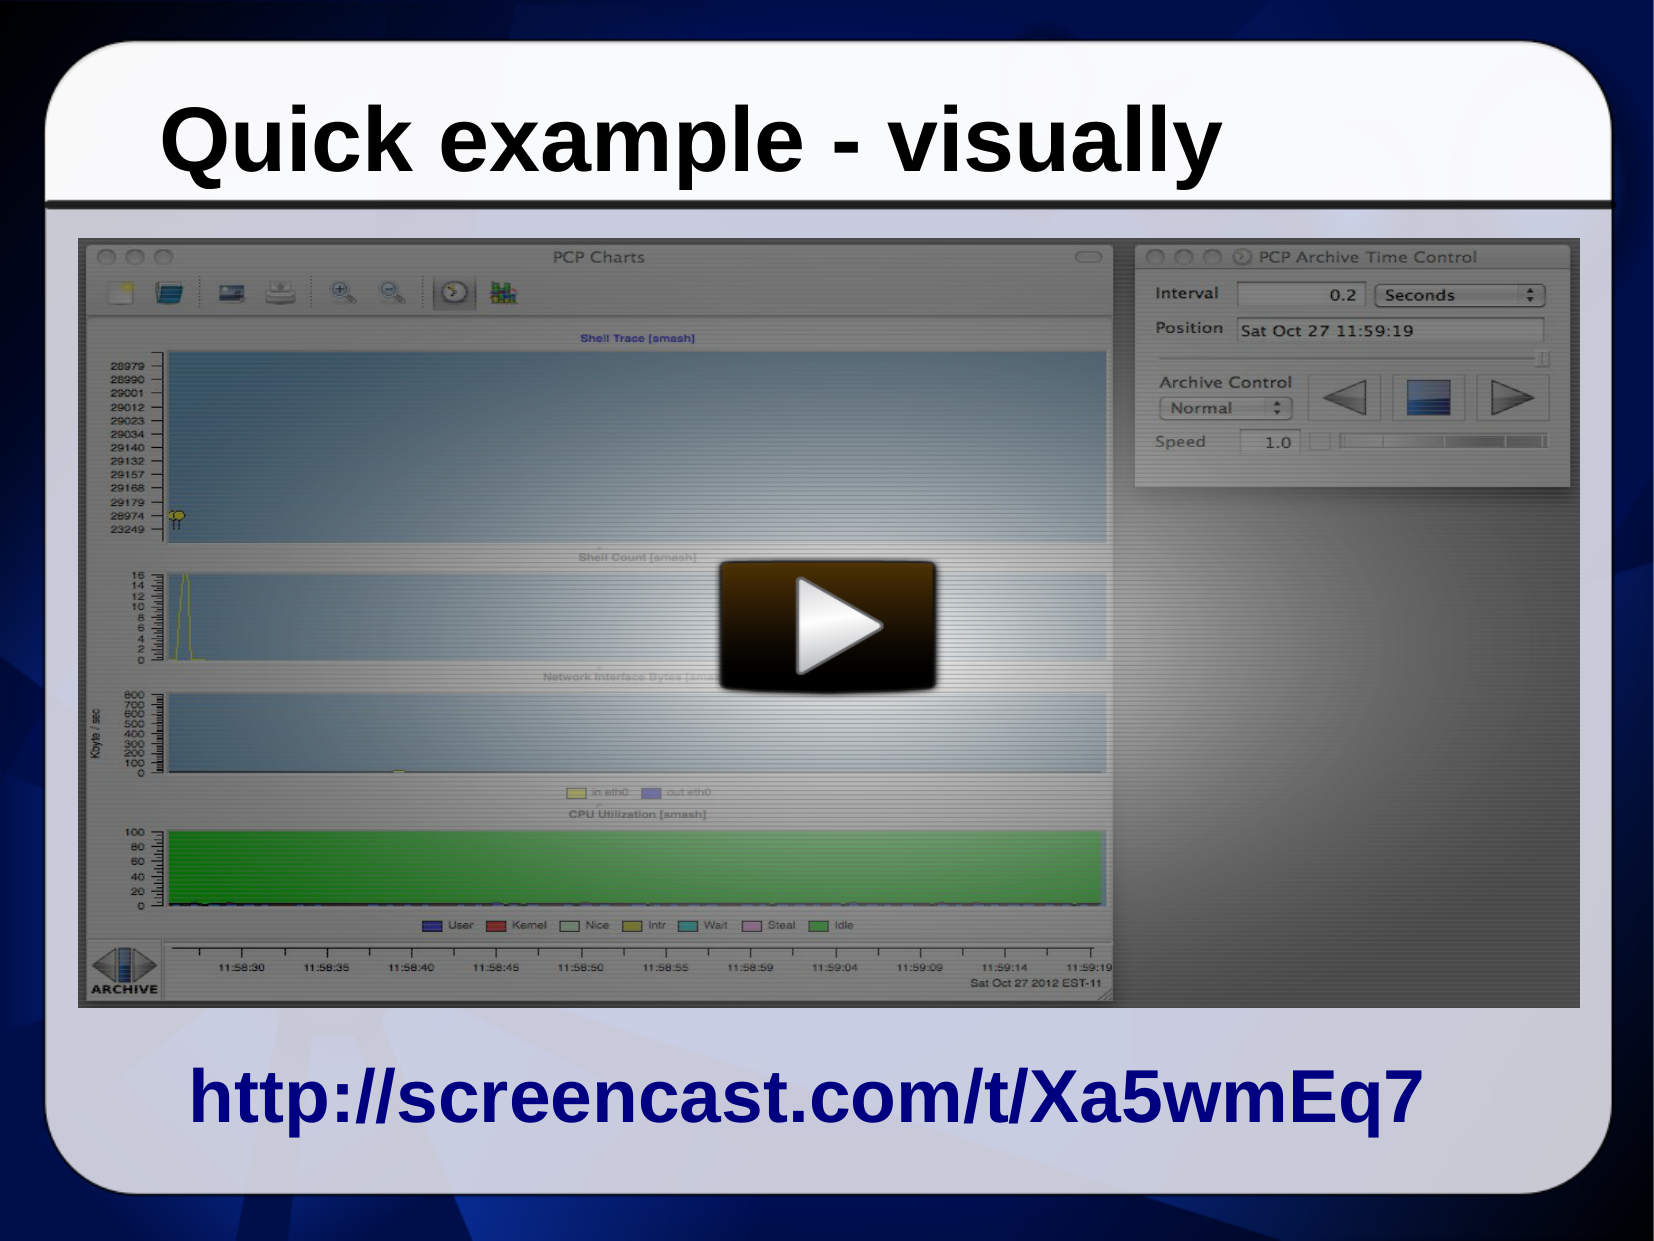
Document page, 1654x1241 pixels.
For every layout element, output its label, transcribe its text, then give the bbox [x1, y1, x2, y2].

title Quick example - visually [82, 49, 1571, 231]
title http://screencast.com/t/Xa5wmEq7 [112, 1000, 1489, 1182]
picture [0, 0, 1654, 1241]
